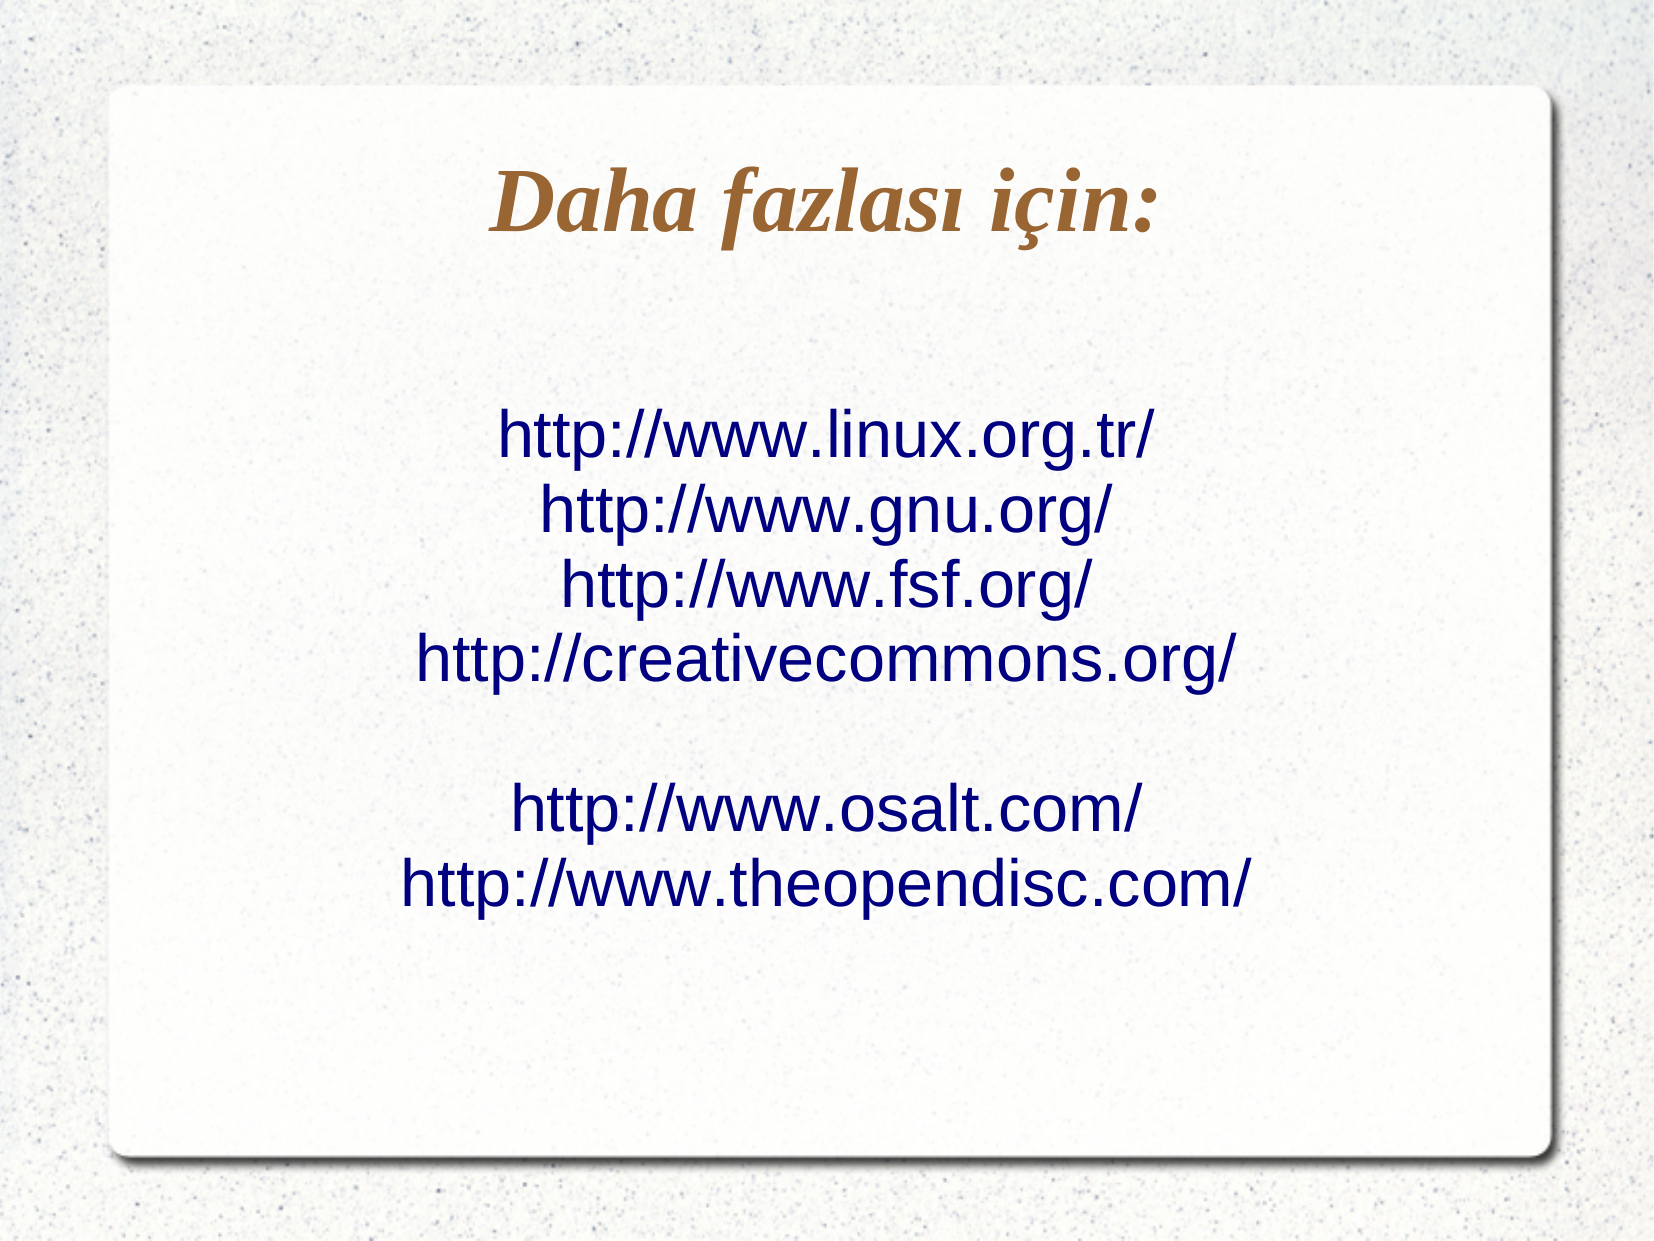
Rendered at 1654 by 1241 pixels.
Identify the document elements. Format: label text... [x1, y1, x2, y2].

title Daha fazlası için: [118, 96, 1536, 304]
picture [0, 0, 1654, 1241]
subtitle http://www.linux.org.tr/ http://www.gnu.org/ http://www.fsf.org/ http://creativecommons.org/ http://www.osalt.com/ http://www.theopendisc.com/ [147, 336, 1506, 1056]
